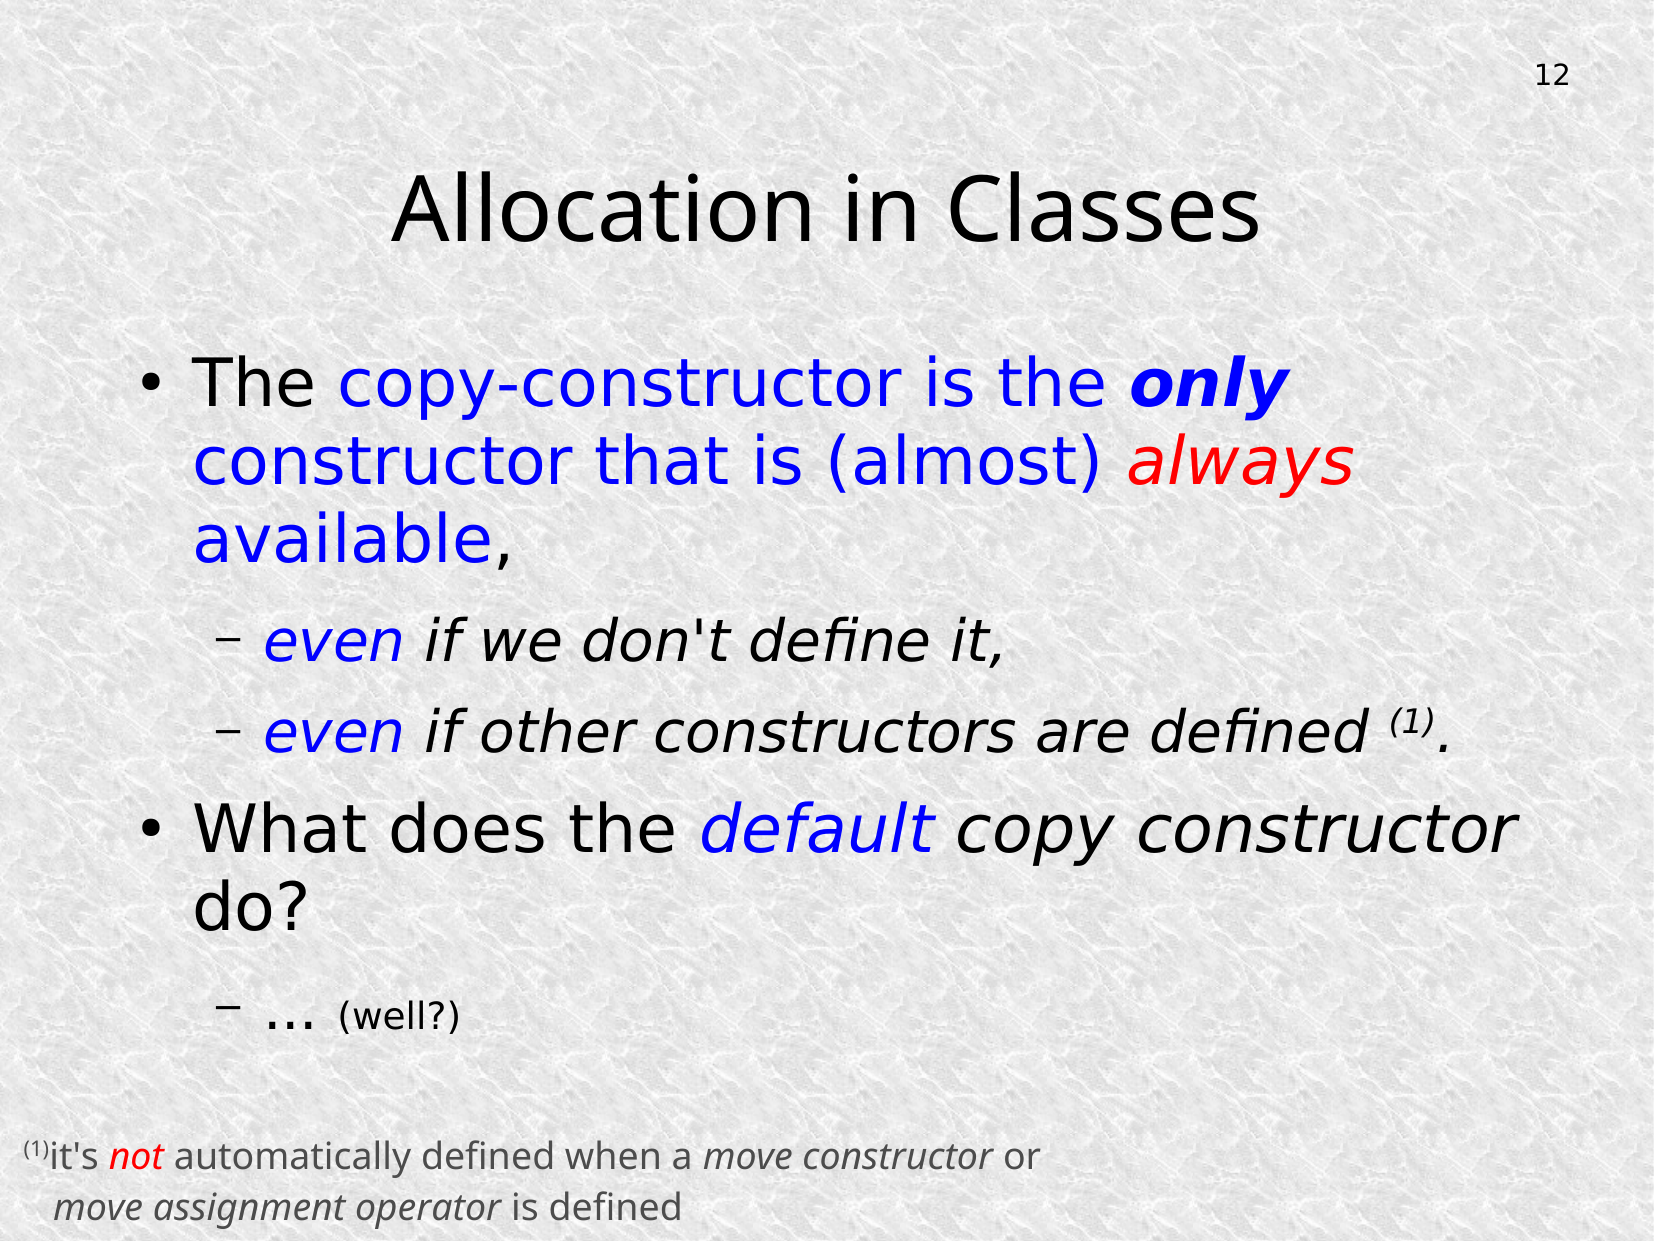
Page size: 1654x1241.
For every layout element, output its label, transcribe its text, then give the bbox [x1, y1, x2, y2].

list The copy-constructor is the only constructor that is (almost) always available, even if we don't define it, even if other constructors are defined (1). What does the default copy constructor do? ... (well?) [121, 344, 1534, 1127]
title Allocation in Classes [121, 102, 1534, 311]
picture [0, 0, 1654, 1241]
text_box (1)it's not automatically defined when a move constructor or move assignment operator is defined [23, 1129, 1395, 1221]
